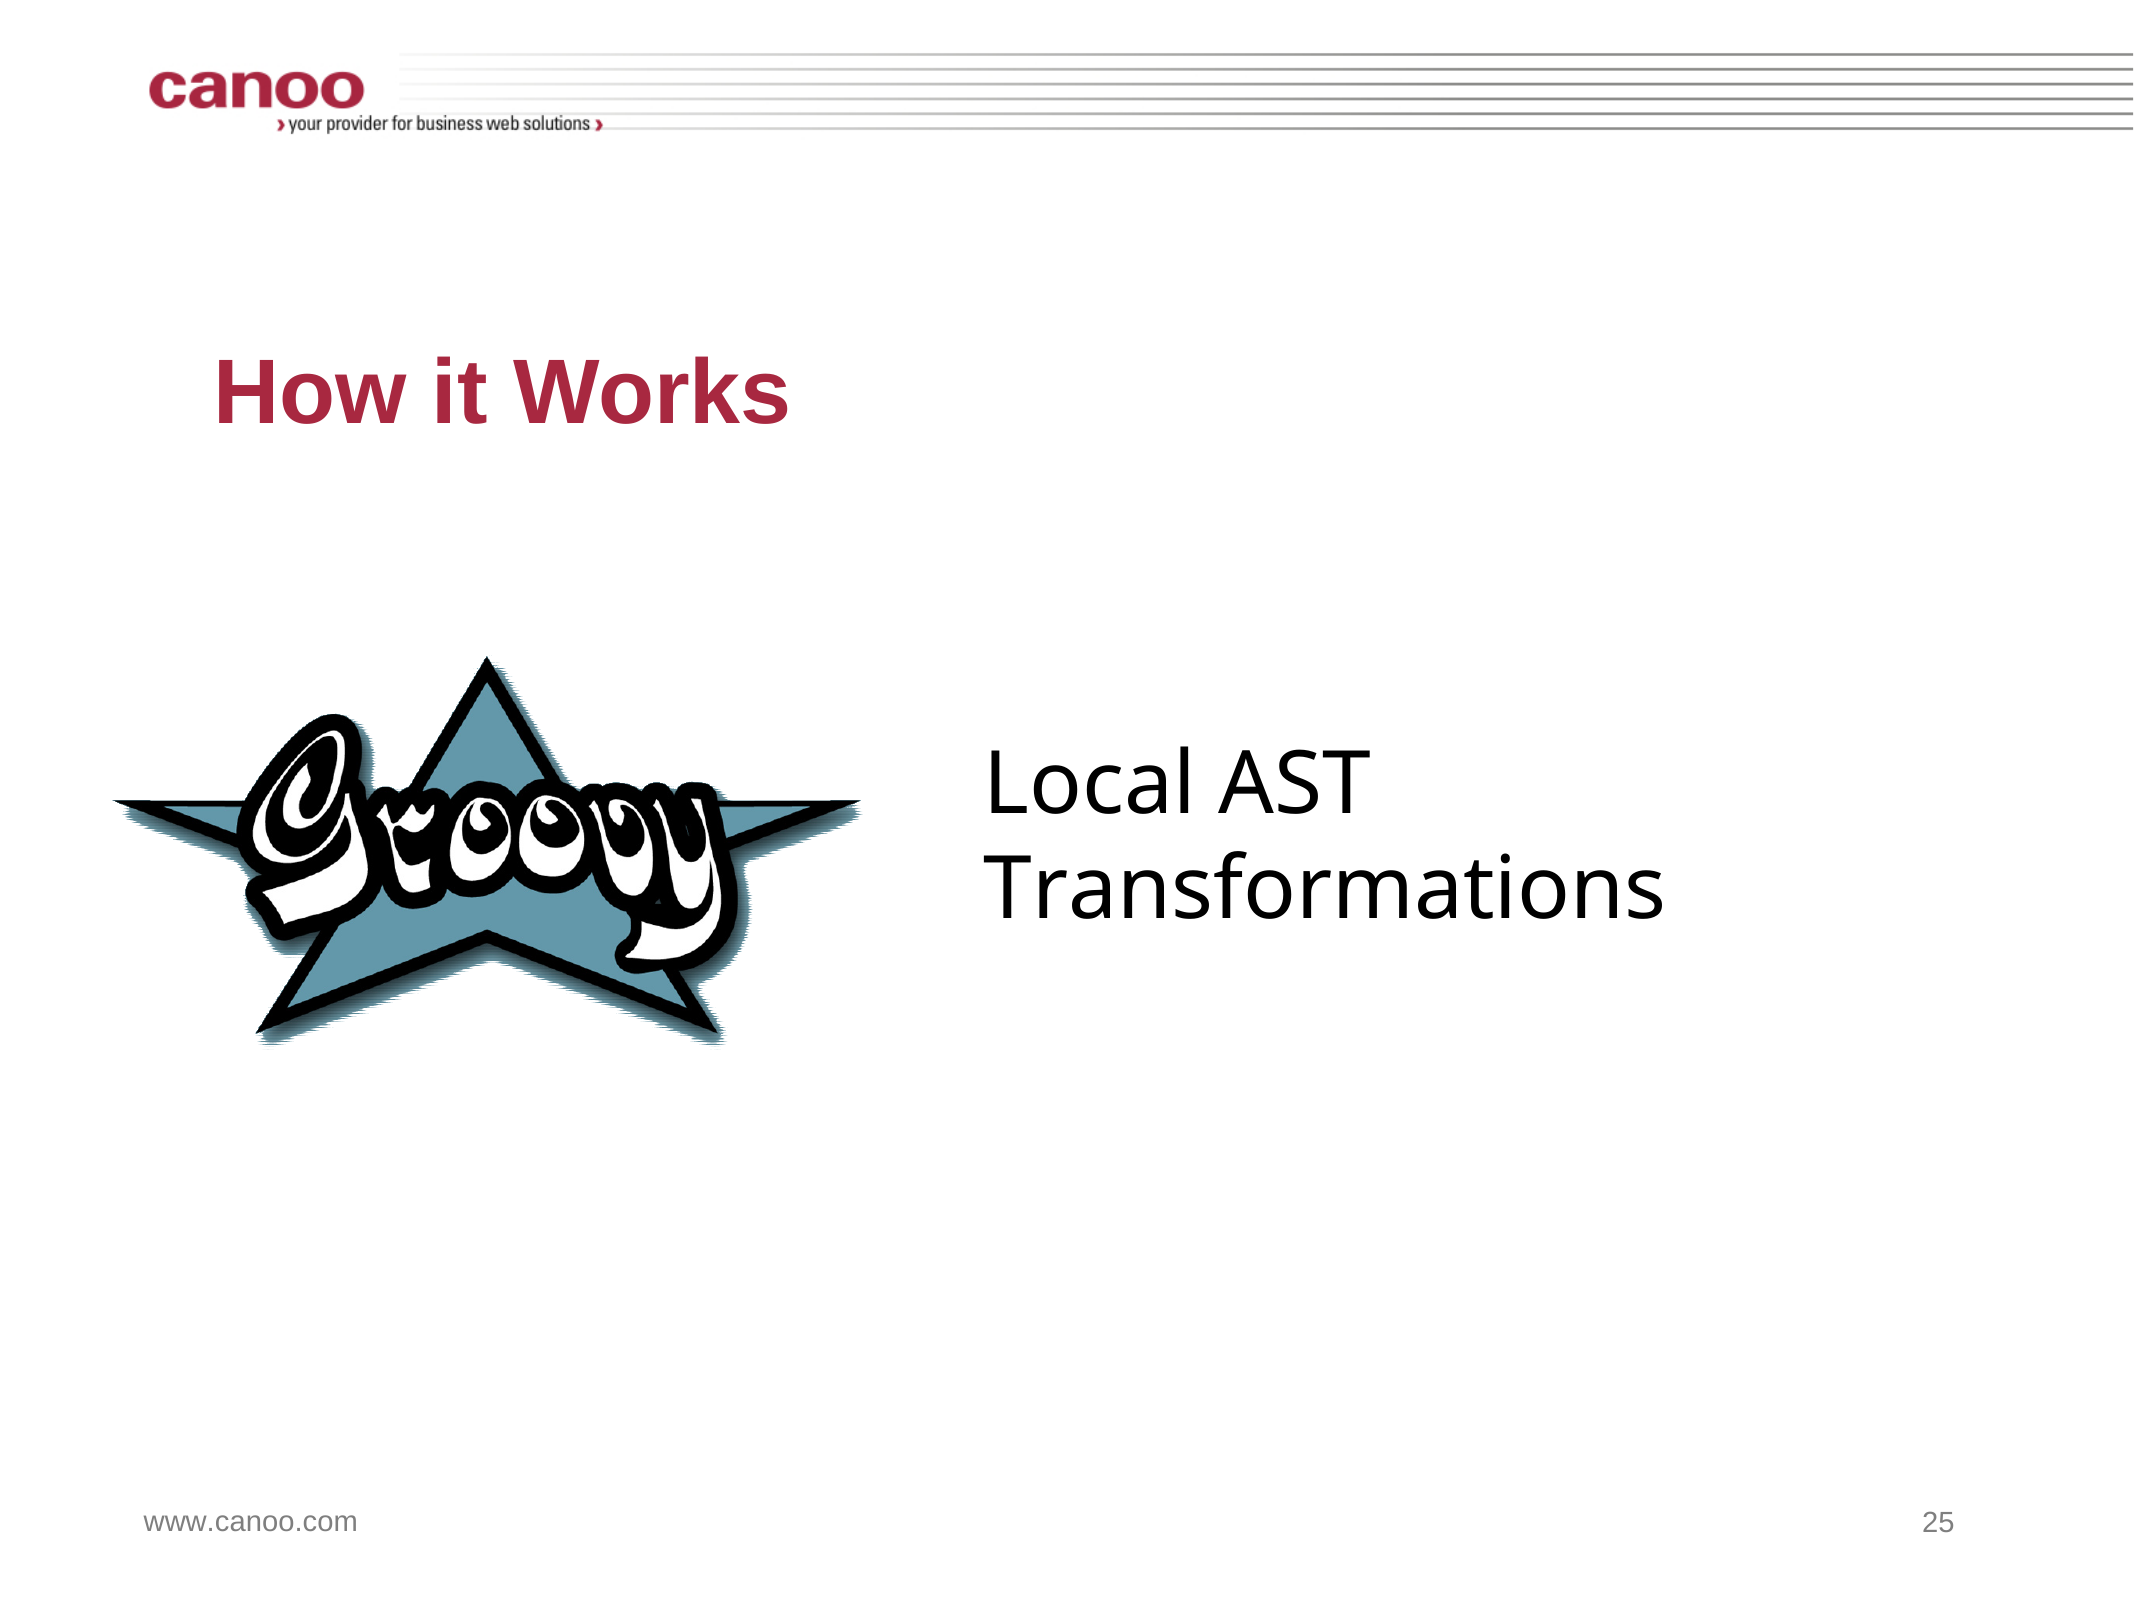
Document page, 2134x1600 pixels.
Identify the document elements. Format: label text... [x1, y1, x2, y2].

text_box <number> [1912, 1495, 1965, 1546]
picture [112, 655, 863, 1051]
text_box Local AST Transformations [968, 718, 2057, 1089]
picture [0, 21, 2134, 188]
title How it Works [204, 220, 2020, 451]
